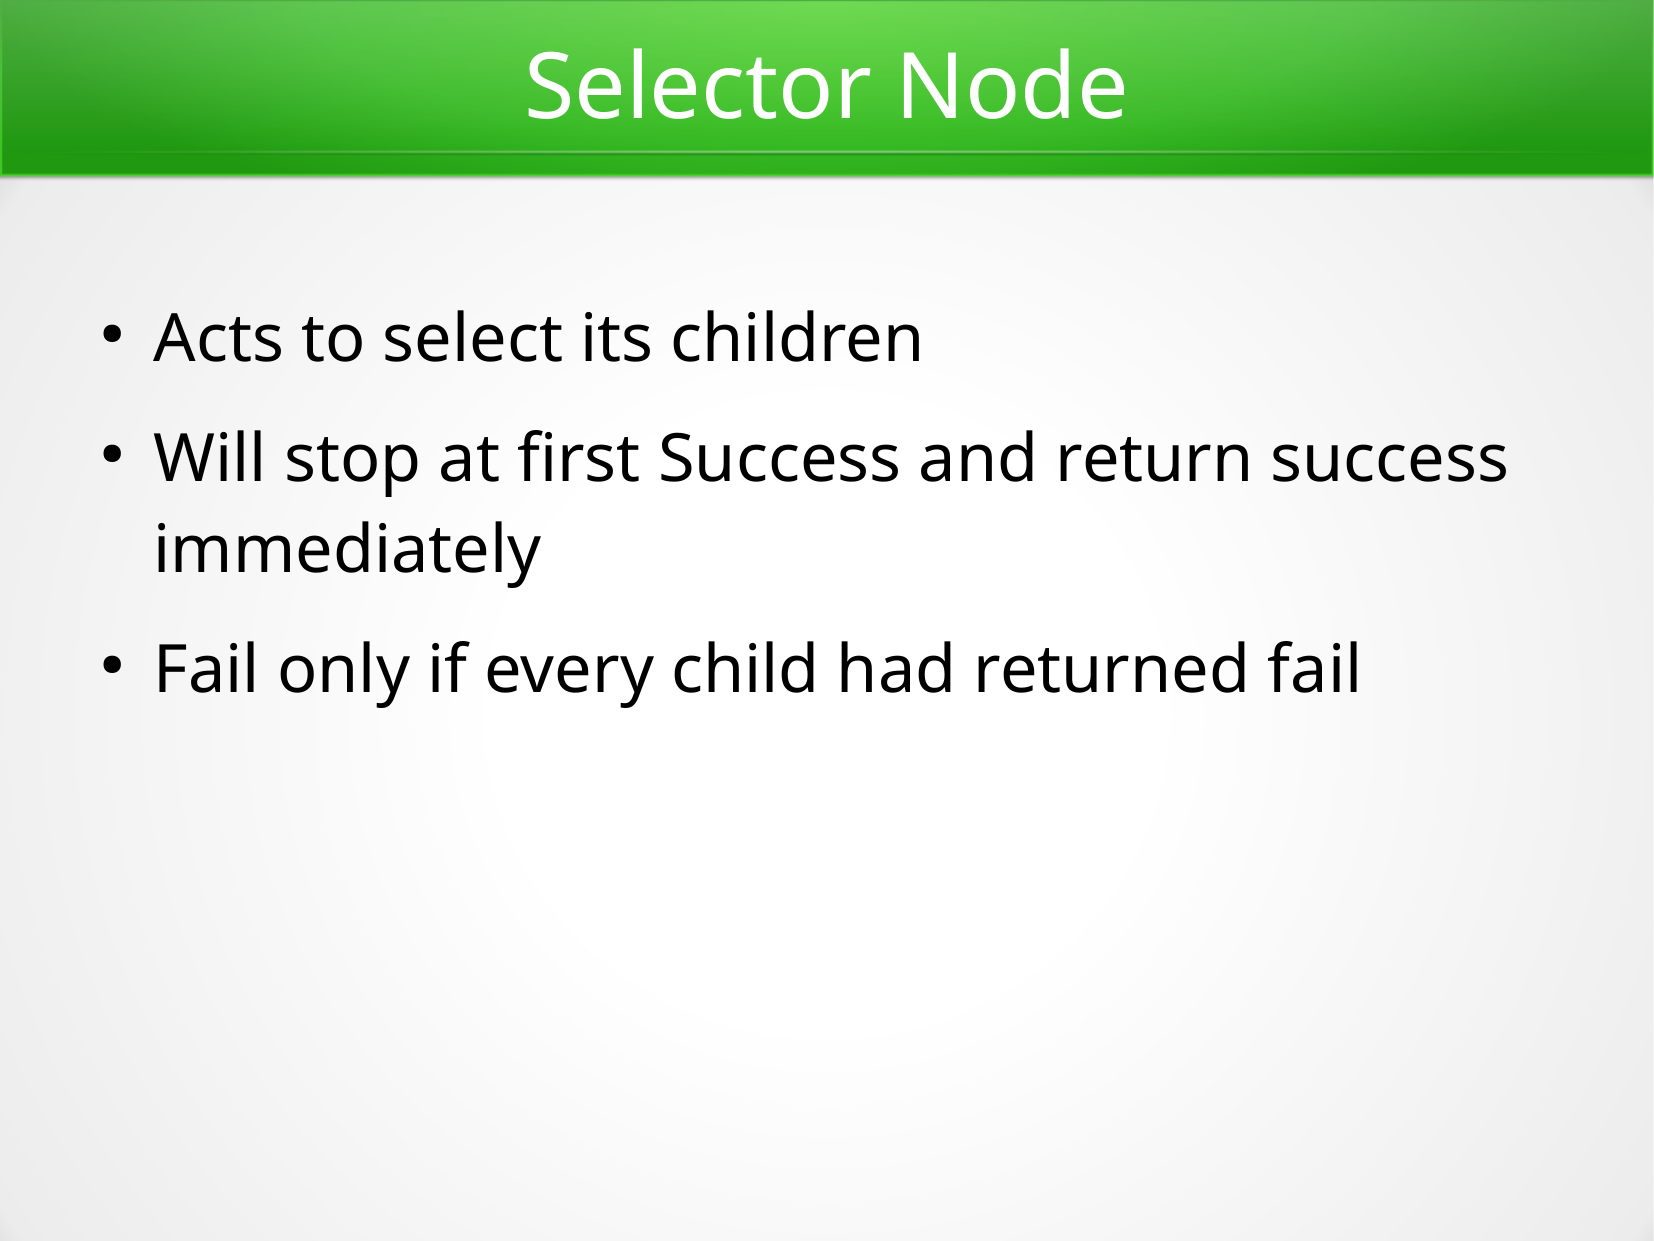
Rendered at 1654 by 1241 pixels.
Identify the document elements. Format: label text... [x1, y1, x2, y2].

title Selector Node [82, 11, 1571, 154]
picture [0, 0, 1654, 1241]
list Acts to select its children Will stop at first Success and return success immediately Fail only if every child had returned fail [82, 290, 1571, 1010]
